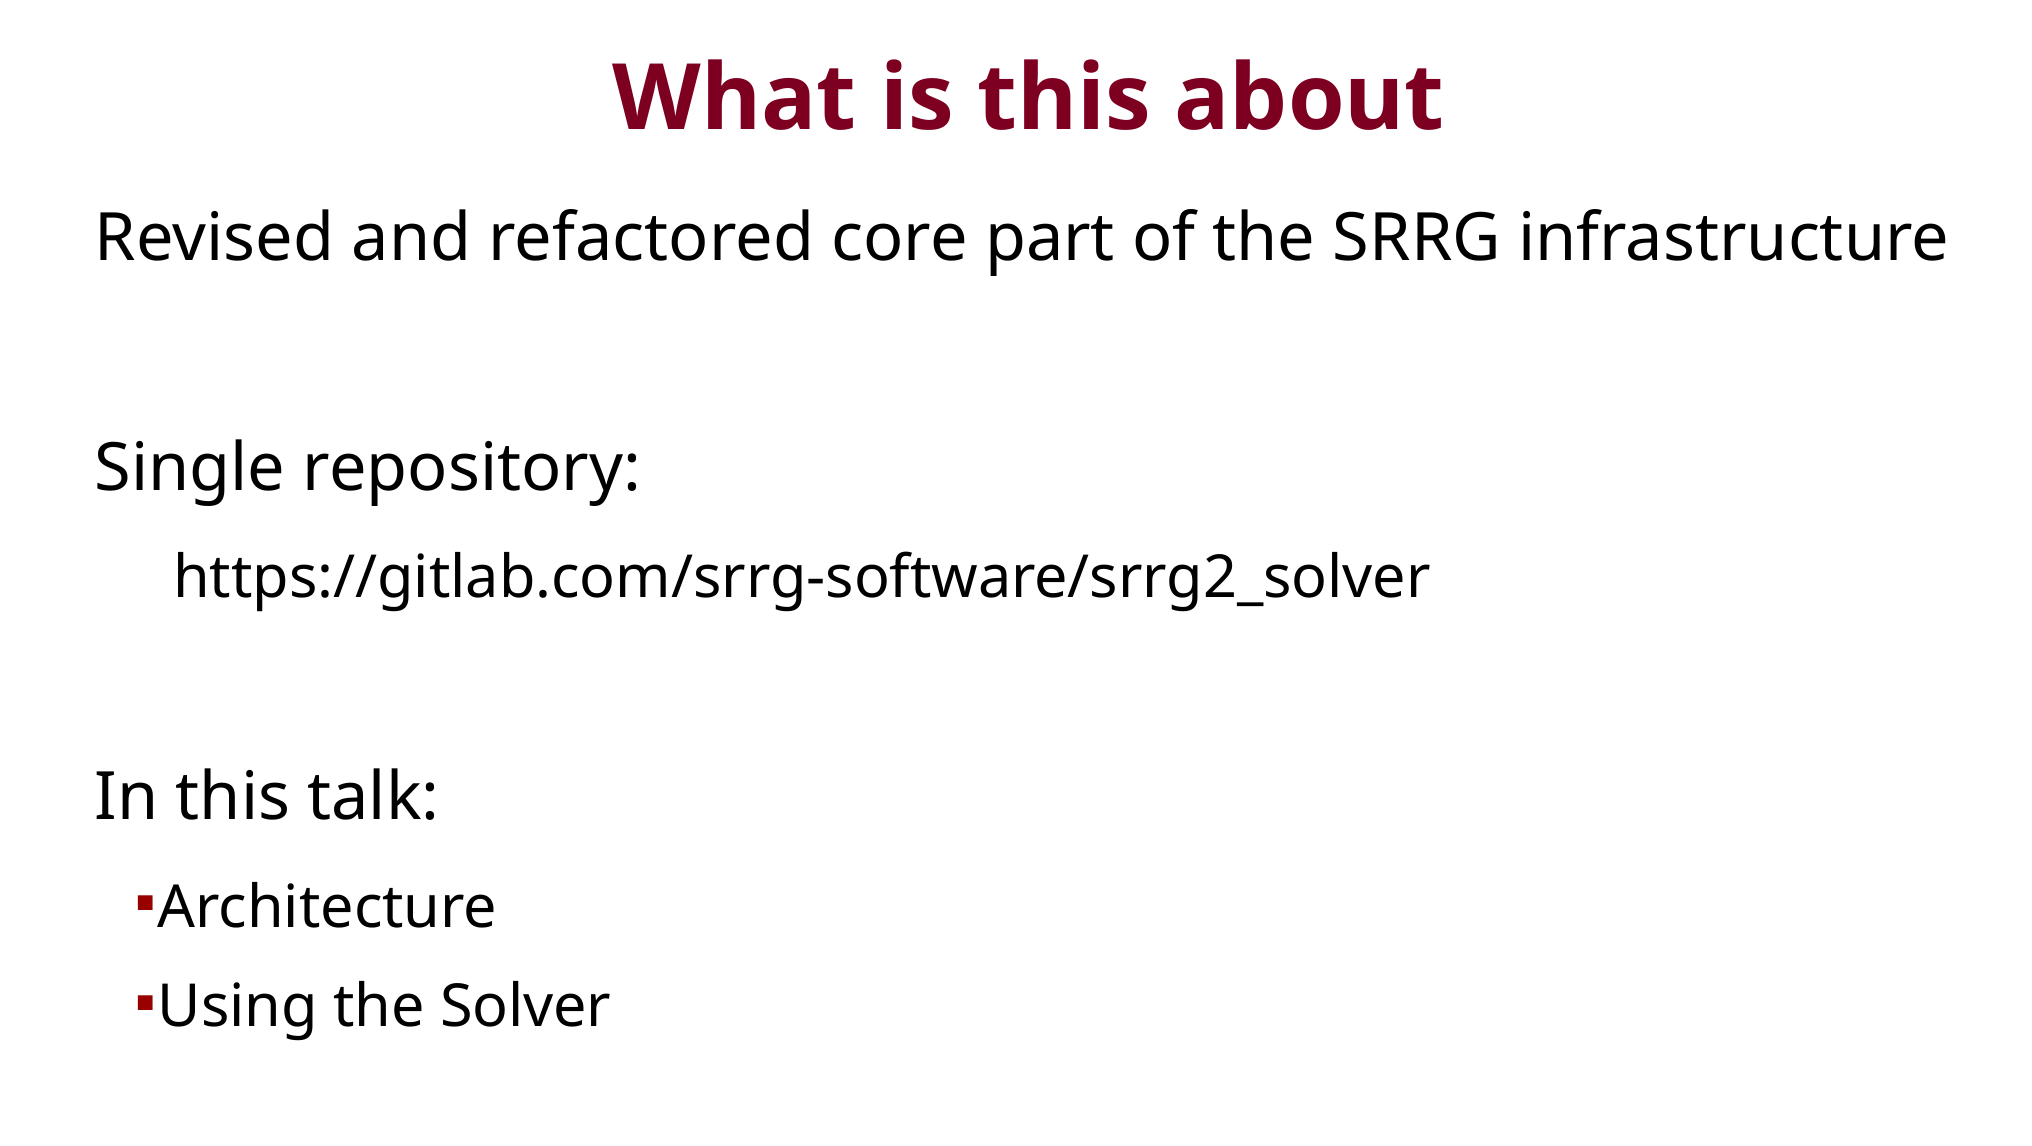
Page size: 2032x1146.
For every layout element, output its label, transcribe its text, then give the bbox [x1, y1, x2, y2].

list Revised and refactored core part of the SRRG infrastructure Single repository: https://gitlab.com/srrg-software/srrg2_solver In this talk: Architecture Using the Solver [59, 188, 1985, 1111]
title What is this about [37, 10, 2020, 178]
